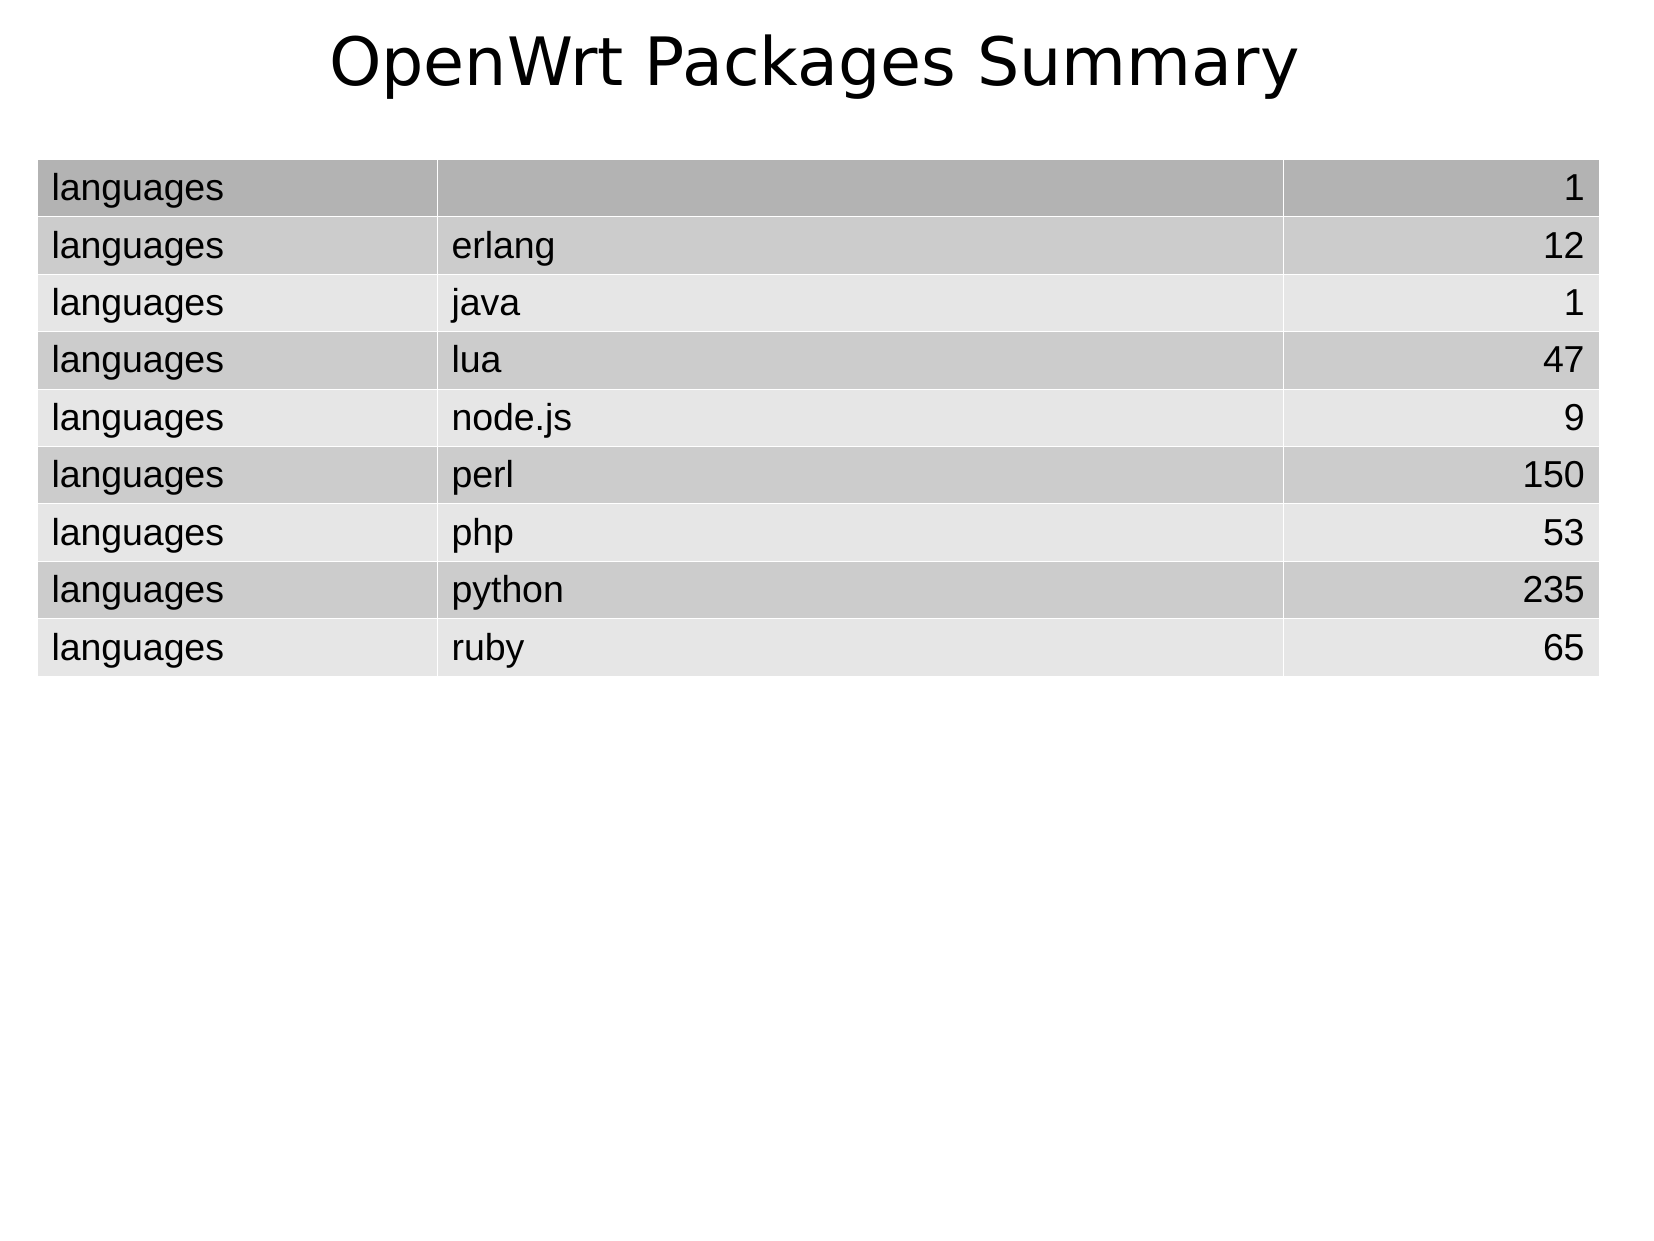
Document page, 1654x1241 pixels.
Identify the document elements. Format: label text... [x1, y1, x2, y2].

table_cell 235 [1284, 562, 1599, 618]
table_cell lua [438, 332, 1283, 389]
table_cell languages [38, 447, 437, 503]
table_cell languages [38, 275, 437, 331]
table_cell 47 [1284, 332, 1599, 389]
table_cell languages [38, 390, 437, 446]
table_cell 53 [1284, 504, 1599, 561]
table_cell languages [38, 332, 437, 389]
table_header [438, 160, 1283, 216]
table_cell 65 [1284, 619, 1599, 676]
table_cell languages [38, 217, 437, 274]
table_cell 9 [1284, 390, 1599, 446]
table_cell erlang [438, 217, 1283, 274]
table_cell python [438, 562, 1283, 618]
table_cell php [438, 504, 1283, 561]
table_cell 12 [1284, 217, 1599, 274]
title OpenWrt Packages Summary [70, 23, 1560, 102]
table_cell languages [38, 562, 437, 618]
table_cell languages [38, 619, 437, 676]
table_cell languages [38, 504, 437, 561]
table_cell node.js [438, 390, 1283, 446]
table_cell ruby [438, 619, 1283, 676]
table_cell 150 [1284, 447, 1599, 503]
table_cell perl [438, 447, 1283, 503]
table_cell java [438, 275, 1283, 331]
table_cell 1 [1284, 275, 1599, 331]
table_header 1 [1284, 160, 1599, 216]
table_header languages [38, 160, 437, 216]
